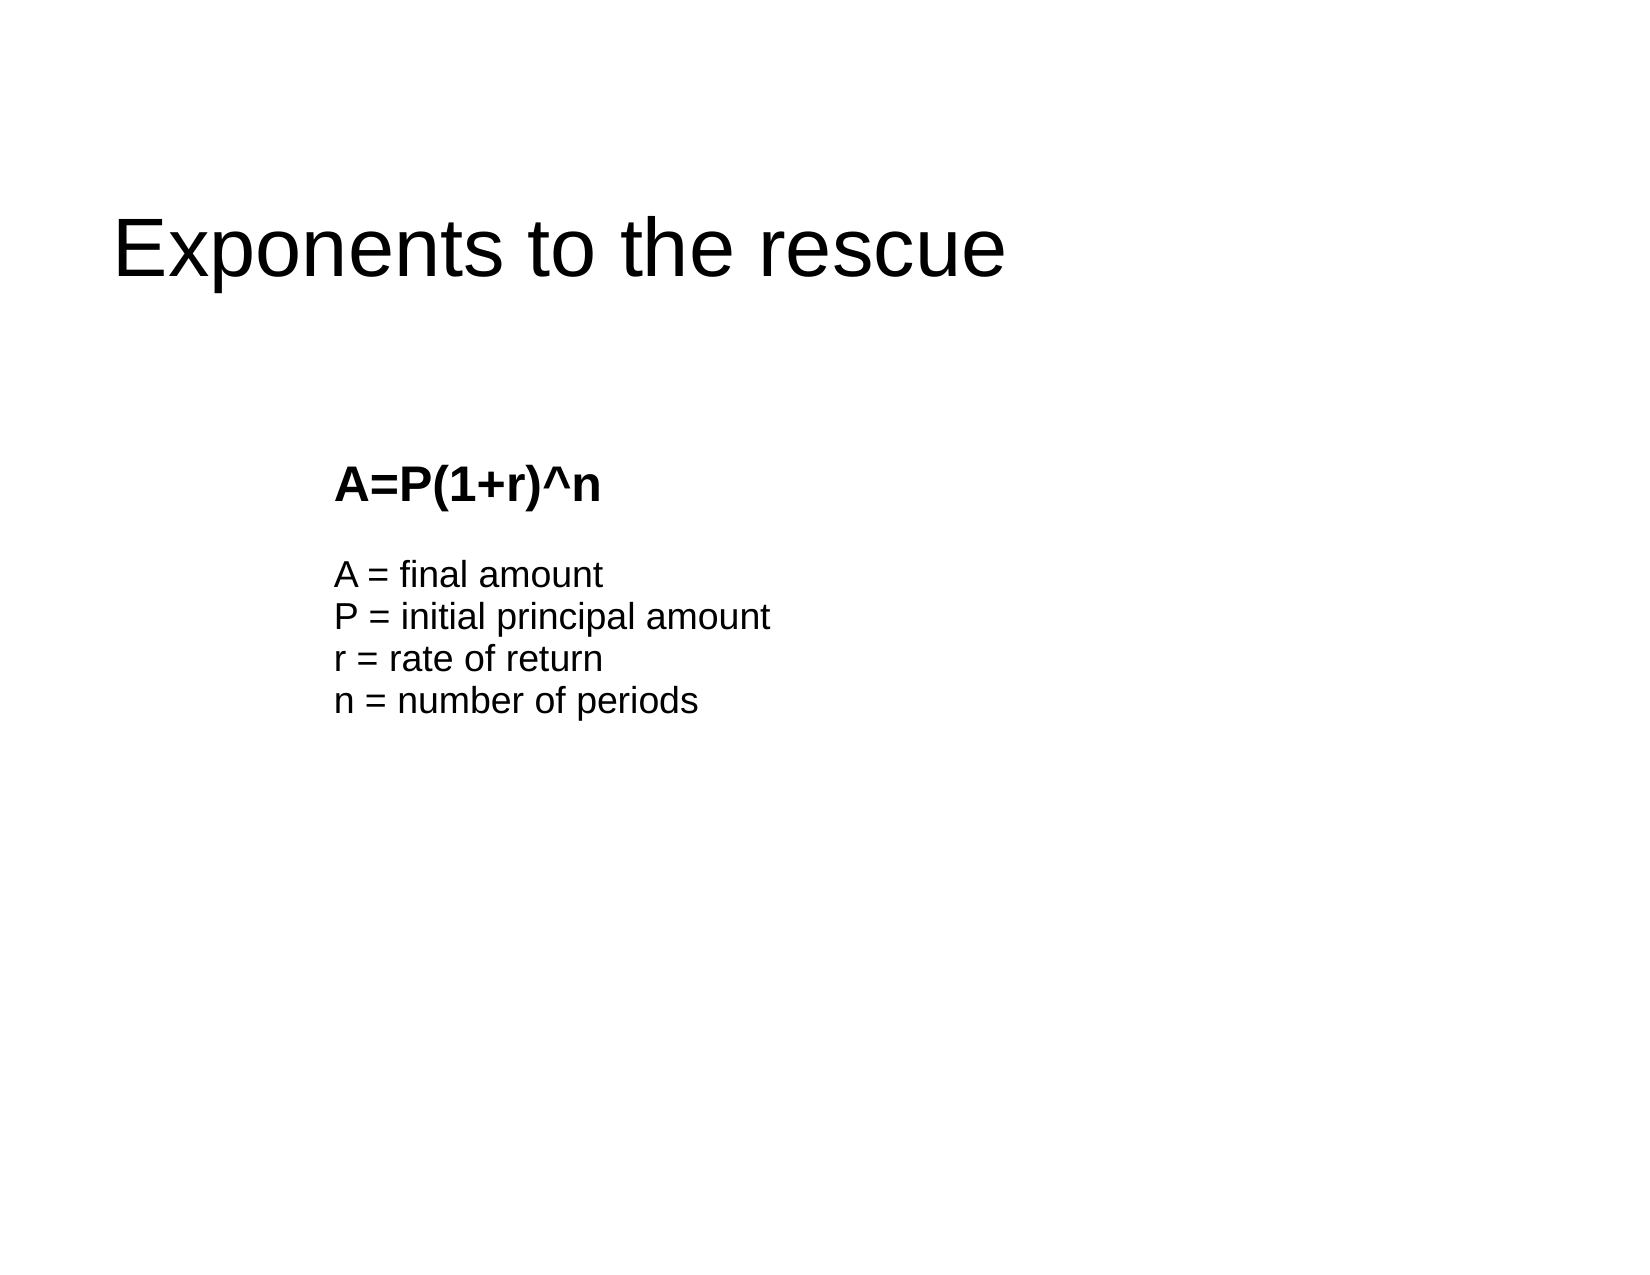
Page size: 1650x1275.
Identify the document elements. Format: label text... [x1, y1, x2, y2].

text_box A=P(1+r)^n A = final amount P = initial principal amount r = rate of return n = number of periods [318, 448, 945, 730]
subtitle Exponents to the rescue [112, 200, 1276, 355]
